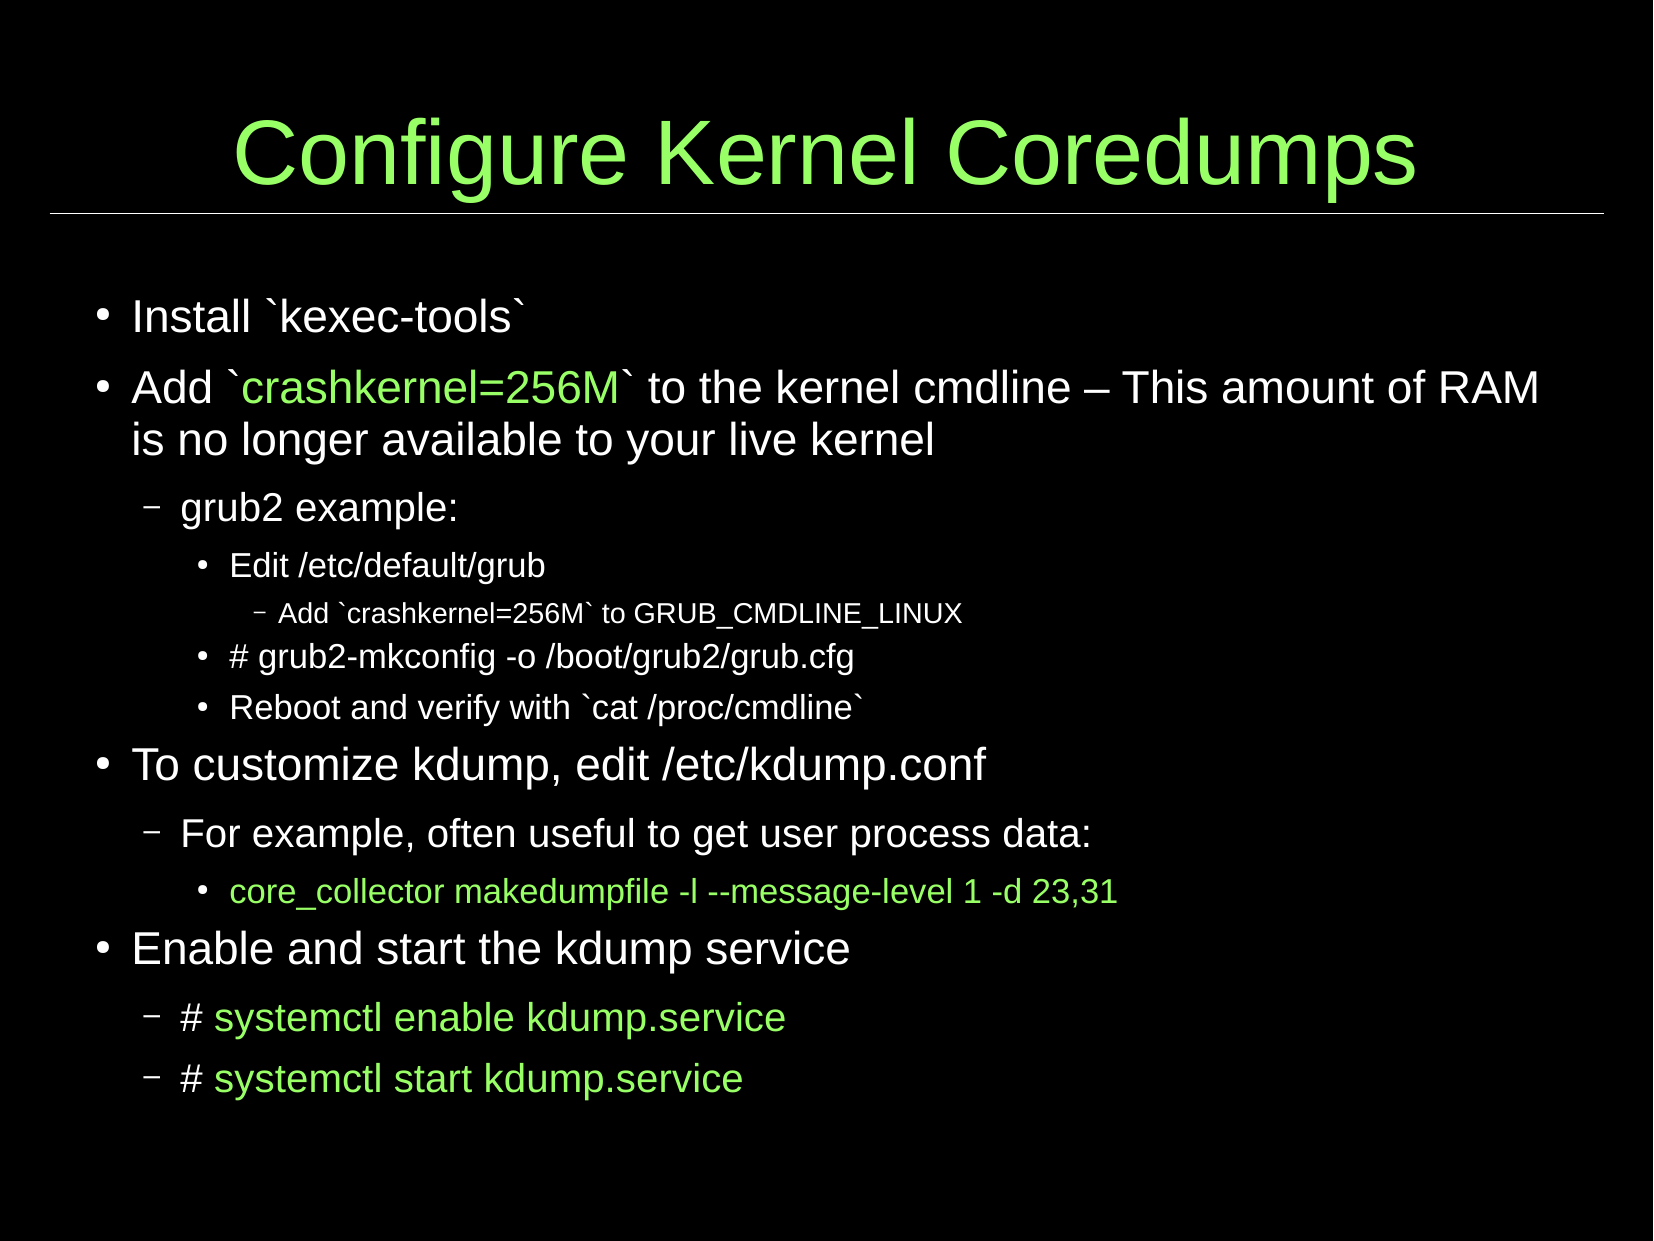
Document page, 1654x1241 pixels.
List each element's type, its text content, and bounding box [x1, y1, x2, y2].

title Configure Kernel Coredumps [82, 49, 1571, 257]
list Install `kexec-tools` Add `crashkernel=256M` to the kernel cmdline – This amount of RAM is no longer available to your live kernel grub2 example: Edit /etc/default/grub Add `crashkernel=256M` to GRUB_CMDLINE_LINUX # grub2-mkconfig -o /boot/grub2/grub.cfg Reboot and verify with `cat /proc/cmdline` To customize kdump, edit /etc/kdump.conf For example, often useful to get user process data: core_collector makedumpfile -l --message-level 1 -d 23,31 Enable and start the kdump service # systemctl enable kdump.service # systemctl start kdump.service [82, 290, 1571, 1111]
